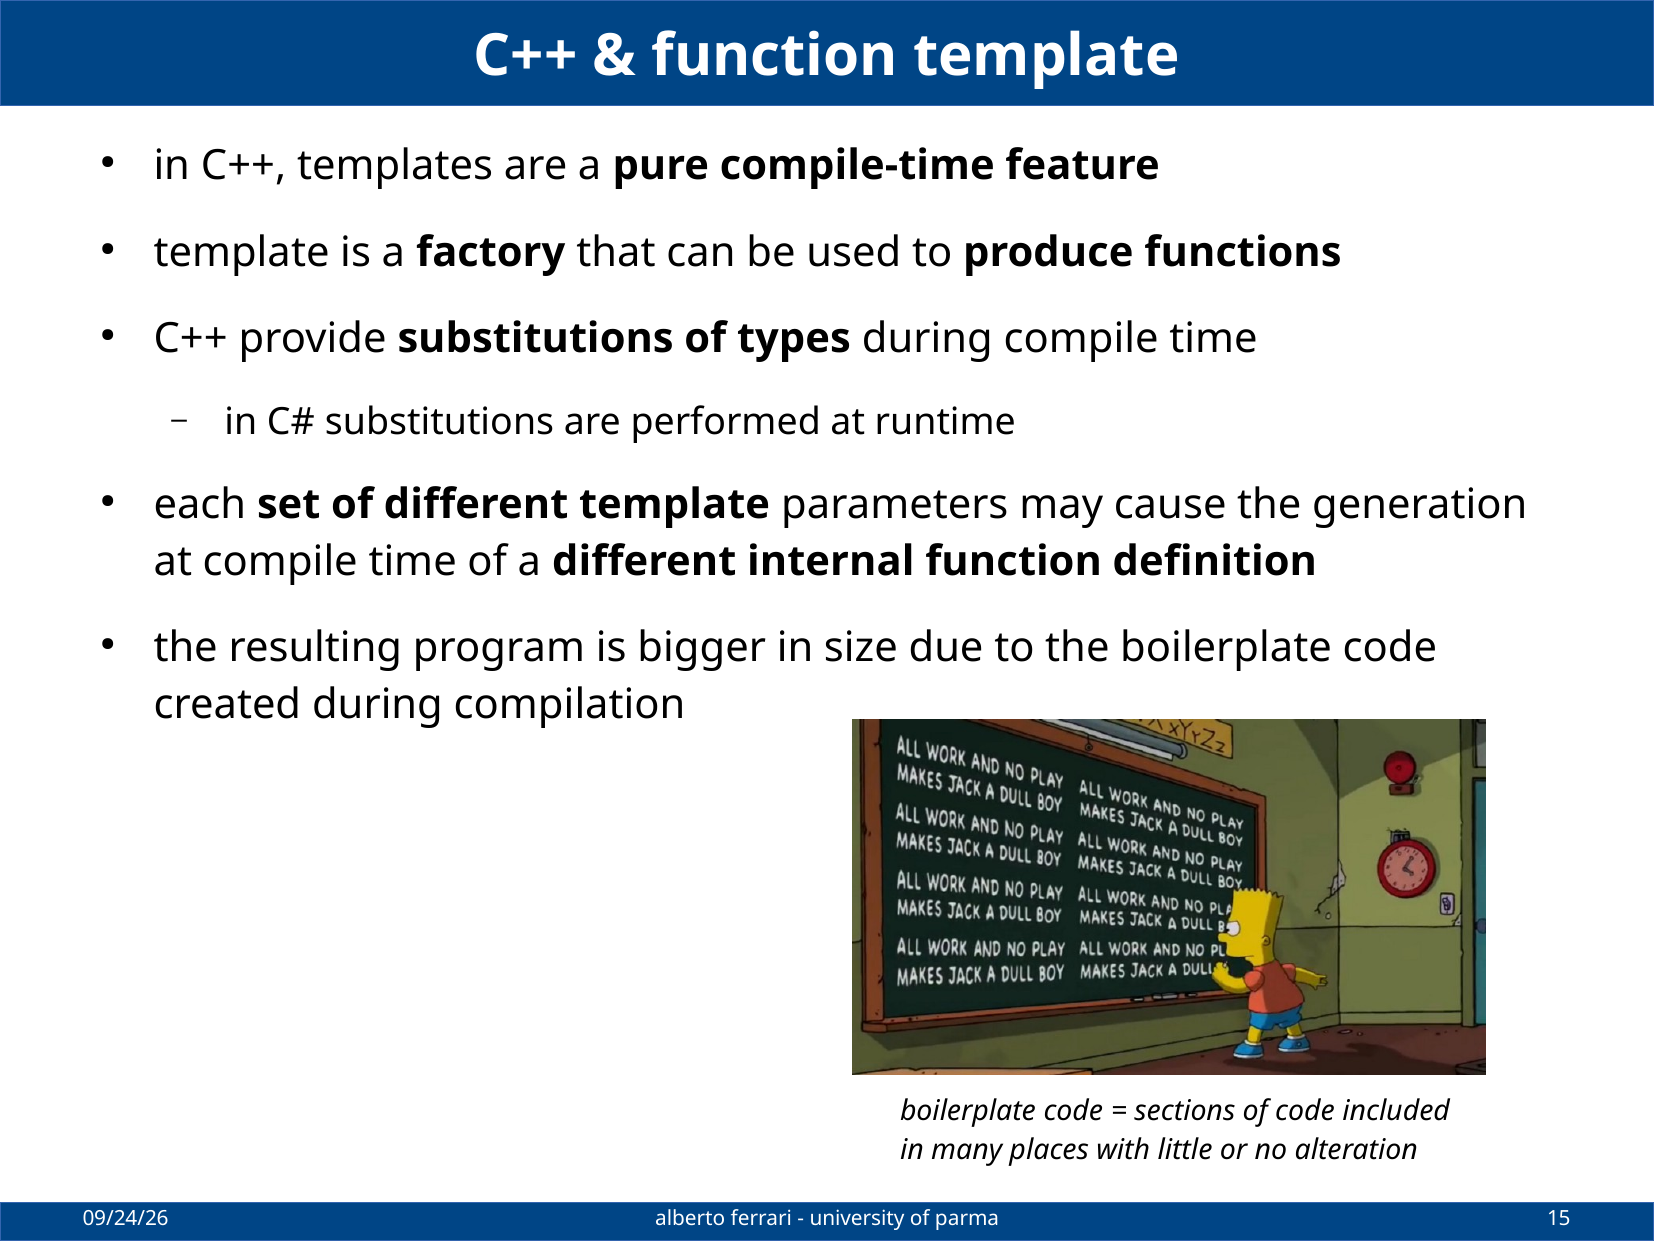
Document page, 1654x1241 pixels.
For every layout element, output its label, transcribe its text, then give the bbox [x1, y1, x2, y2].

text_box boilerplate code = sections of code included in many places with little or no alteration [900, 1090, 1456, 1171]
list in C++, templates are a pure compile-time feature template is a factory that can be used to produce functions C++ provide substitutions of types during compile time in C# ﻿substitutions are performed at runtime each set of different template parameters may cause the generation at compile time of a different internal function definition the resulting program is bigger in size due to the boilerplate code created during compilation [82, 135, 1571, 855]
picture [852, 719, 1486, 1076]
title C++ & function template [0, 0, 1654, 106]
